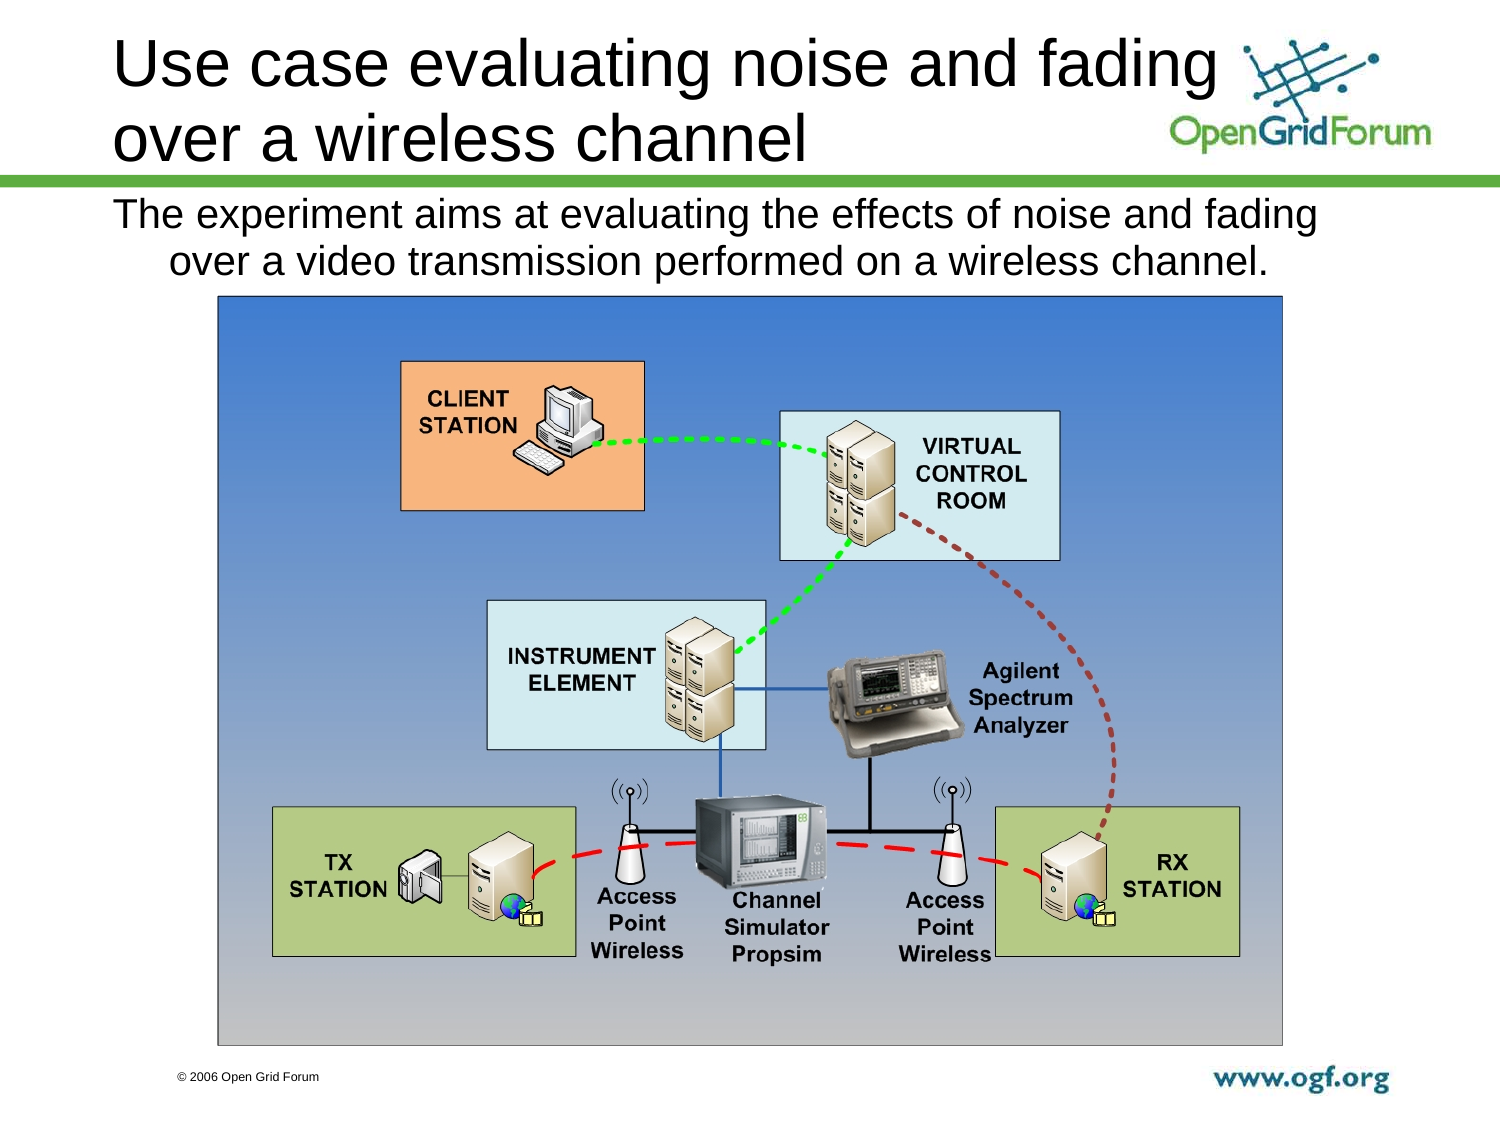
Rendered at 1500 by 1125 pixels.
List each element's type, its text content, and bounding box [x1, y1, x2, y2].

picture [0, 188, 1500, 1125]
title Use case evaluating noise and fading over a wireless channel [112, 5, 1388, 190]
list The experiment aims at evaluating the effects of noise and fading over a video transmission performed on a wireless channel. [112, 190, 1388, 871]
picture [0, 0, 1500, 174]
